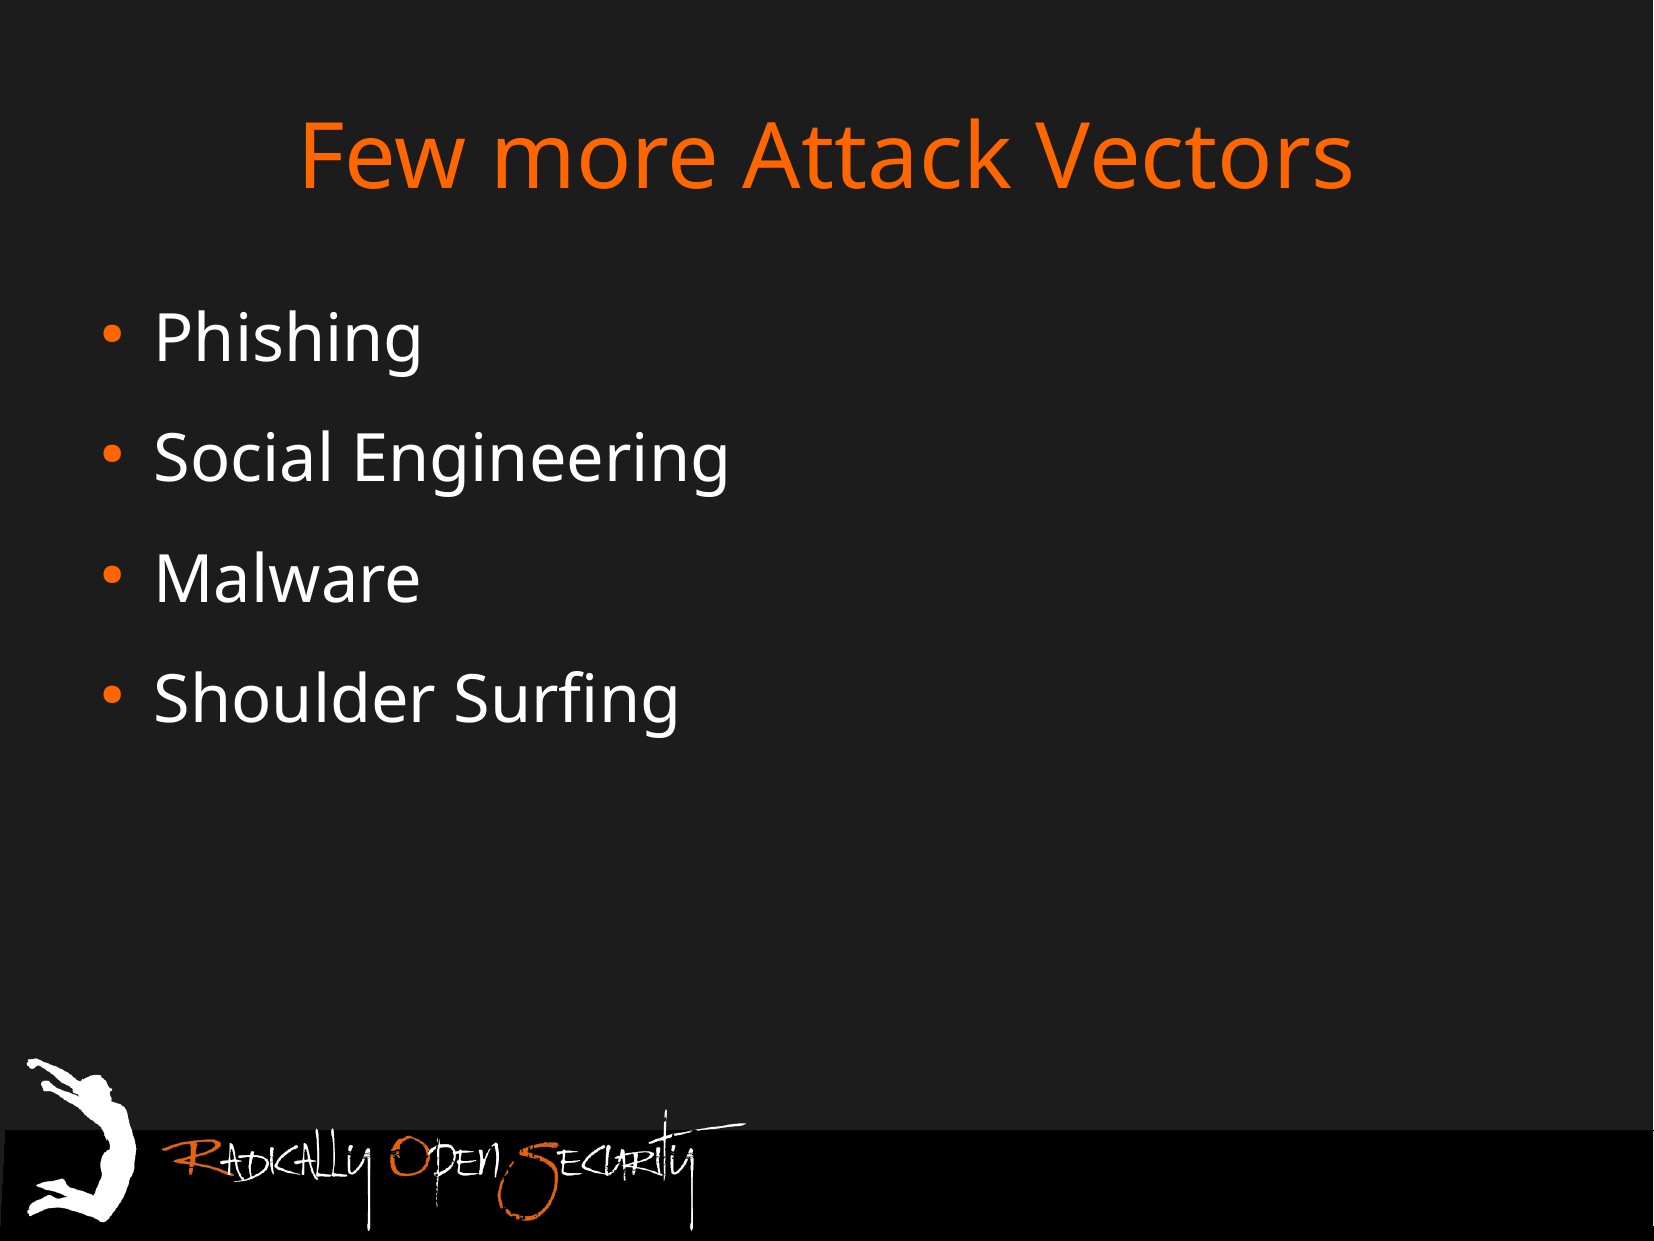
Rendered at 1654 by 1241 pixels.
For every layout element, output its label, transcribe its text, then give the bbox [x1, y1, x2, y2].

title Few more Attack Vectors [82, 49, 1571, 257]
picture [0, 1022, 778, 1241]
list Phishing Social Engineering Malware Shoulder Surfing [82, 290, 1571, 1010]
